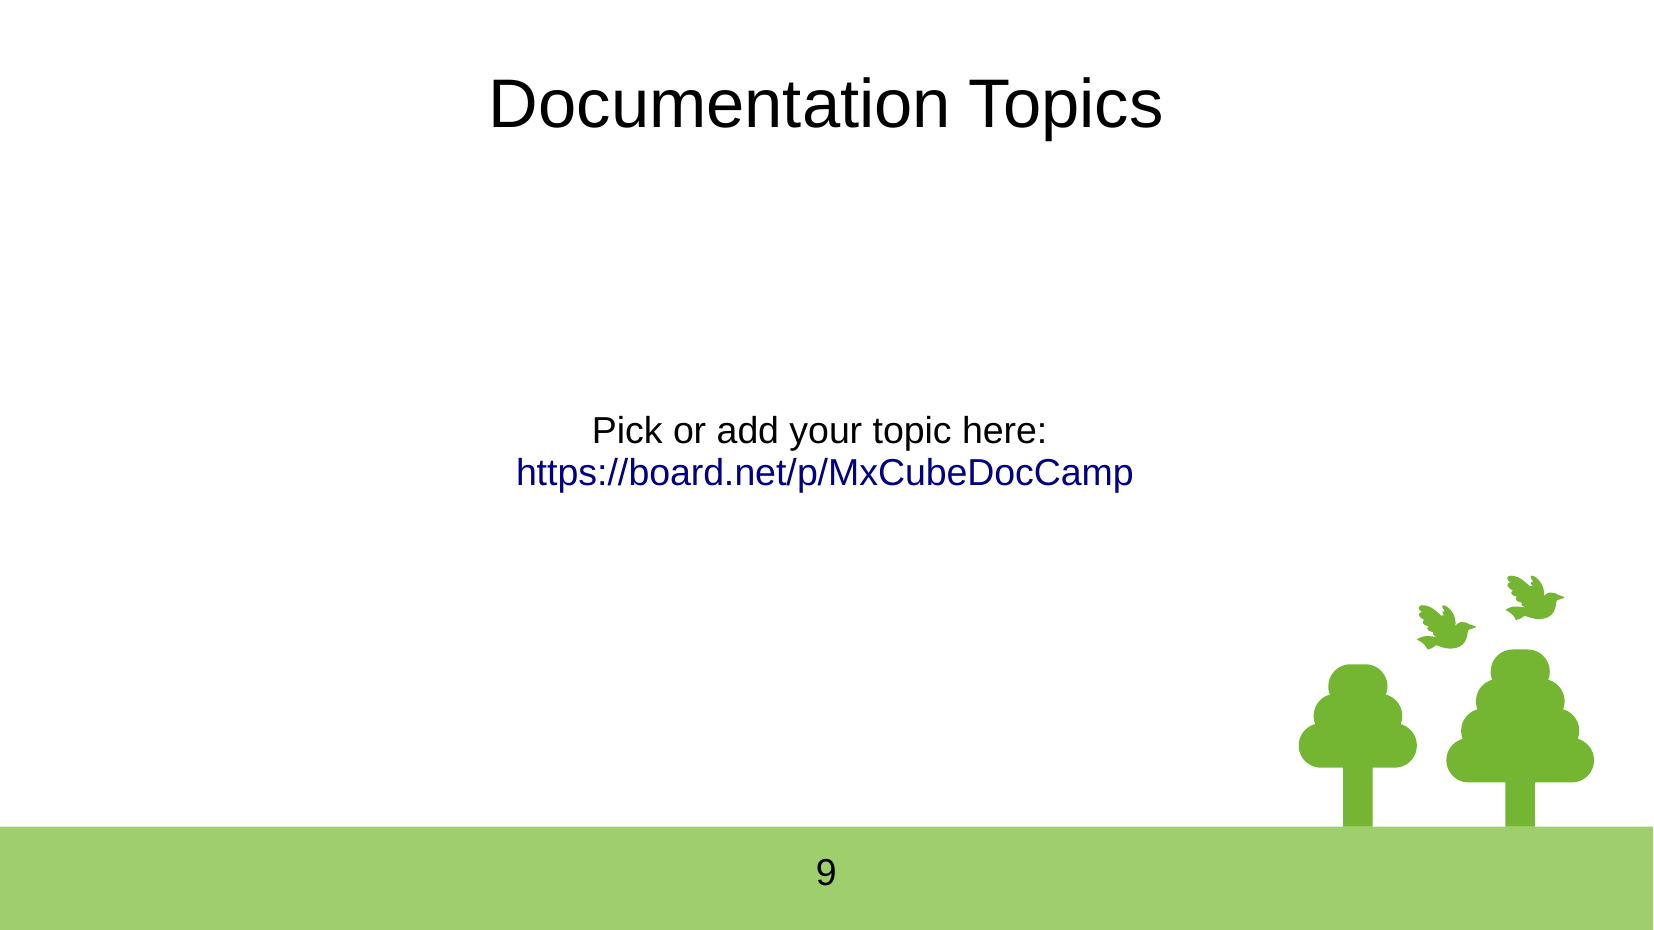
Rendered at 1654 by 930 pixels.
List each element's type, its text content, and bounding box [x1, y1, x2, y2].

text_box Pick or add your topic here: https://board.net/p/MxCubeDocCamp [75, 150, 1576, 788]
title Documentation Topics [88, 29, 1565, 150]
text_box <number> [17, 844, 1636, 900]
